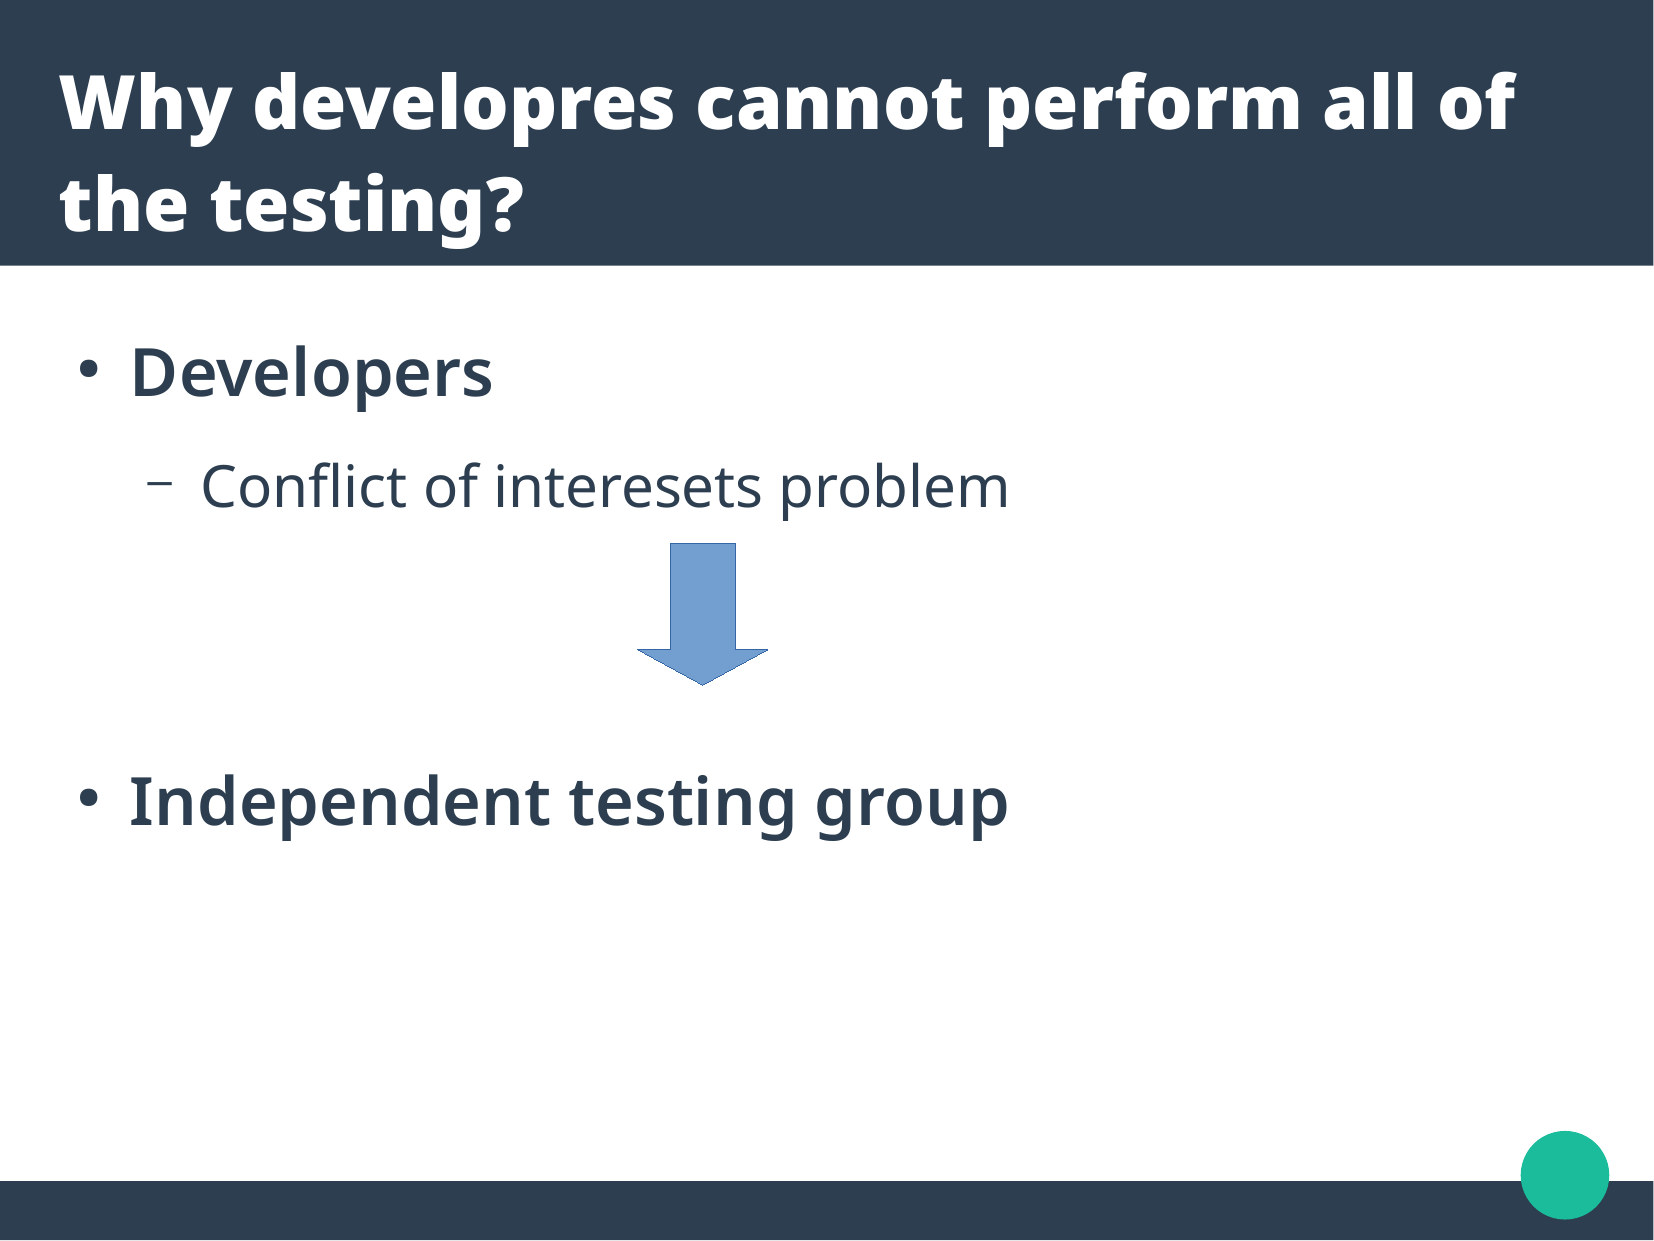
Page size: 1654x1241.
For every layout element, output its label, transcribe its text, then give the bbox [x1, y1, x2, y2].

list Developers Conflict of interesets problem Independent testing group [59, 324, 1595, 1152]
title Why developres cannot perform all of the testing? [59, 49, 1595, 207]
text_box [637, 543, 768, 686]
